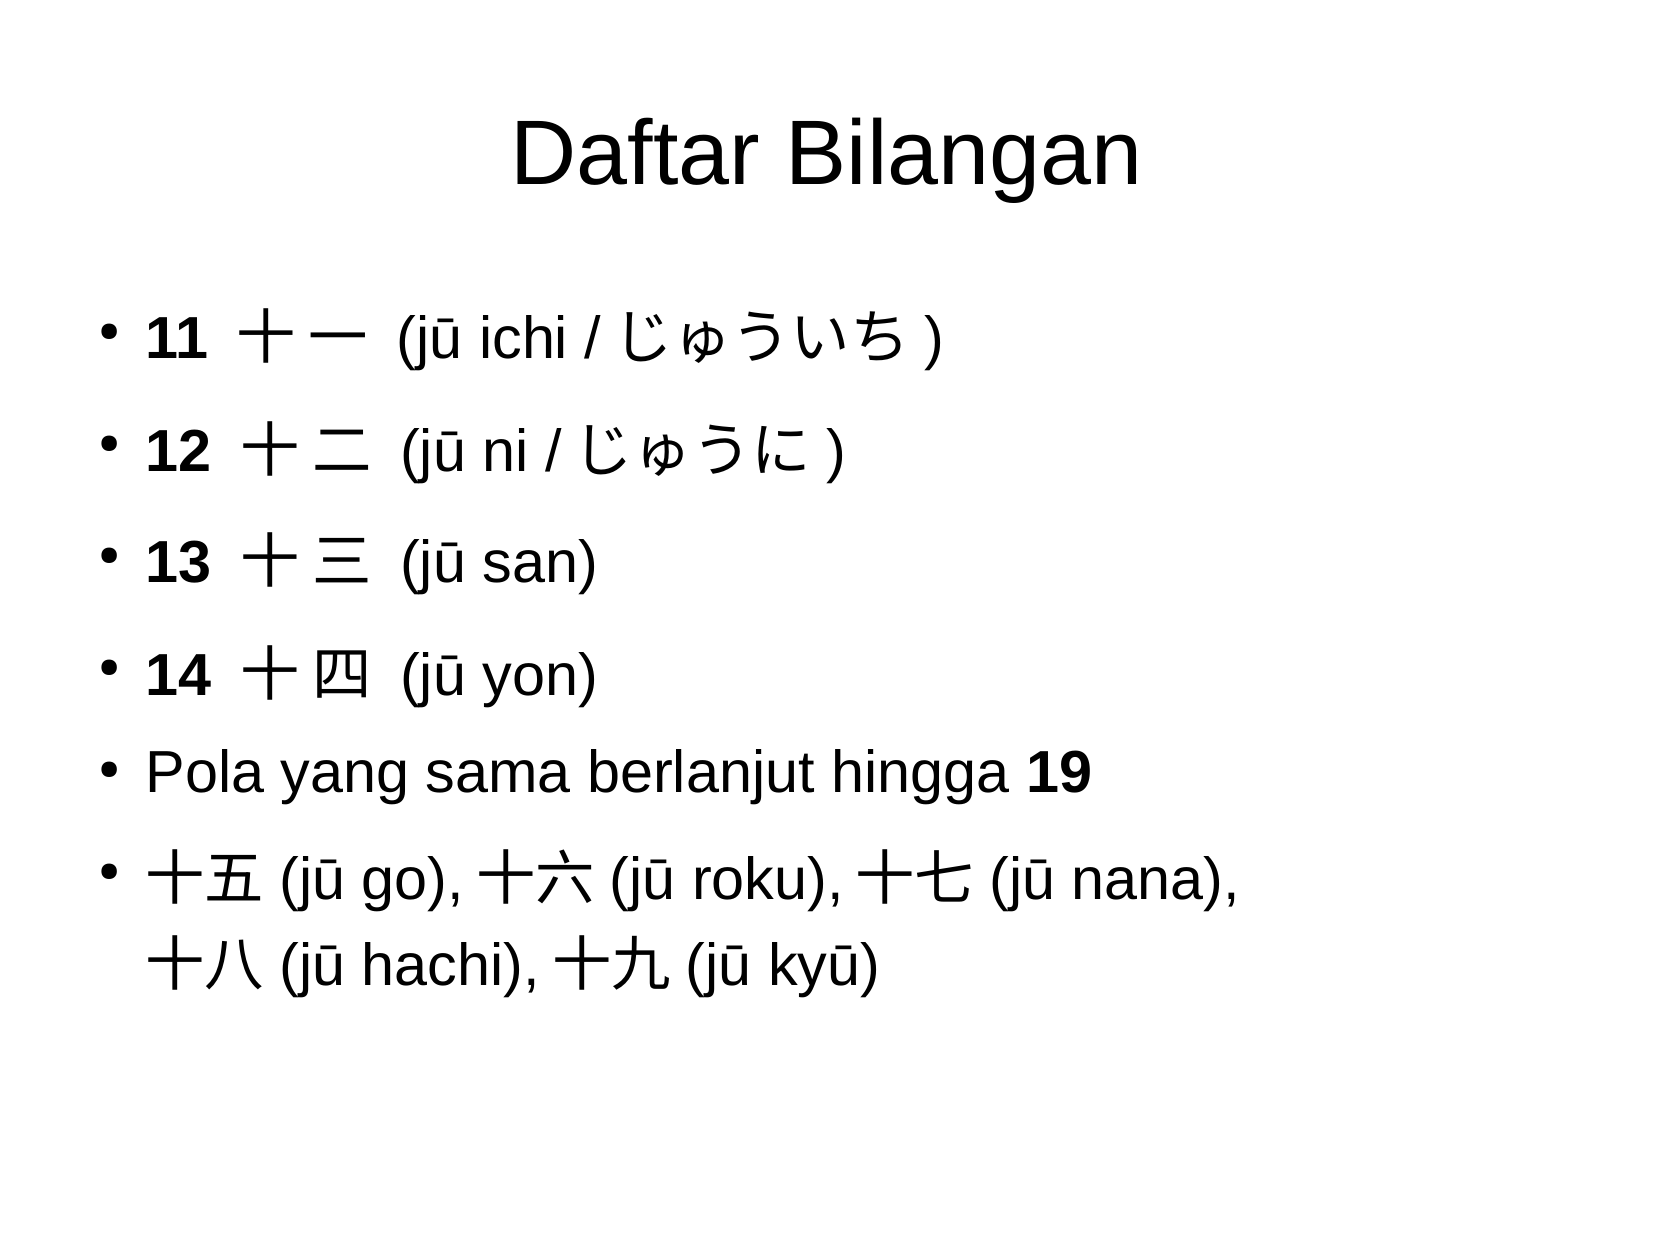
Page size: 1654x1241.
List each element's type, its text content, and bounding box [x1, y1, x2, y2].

list 11 十 一 (jū ichi /じゅういち) 12 十 二 (jū ni /じゅうに) 13 十 三 (jū san) 14 十 四 (jū yon) Pola yang sama berlanjut hingga 19 十五(jū go),十六(jū roku),十七(jū nana), 十八(jū hachi),十九(jū kyū) [82, 290, 1571, 1010]
title Daftar Bilangan [82, 49, 1571, 257]
